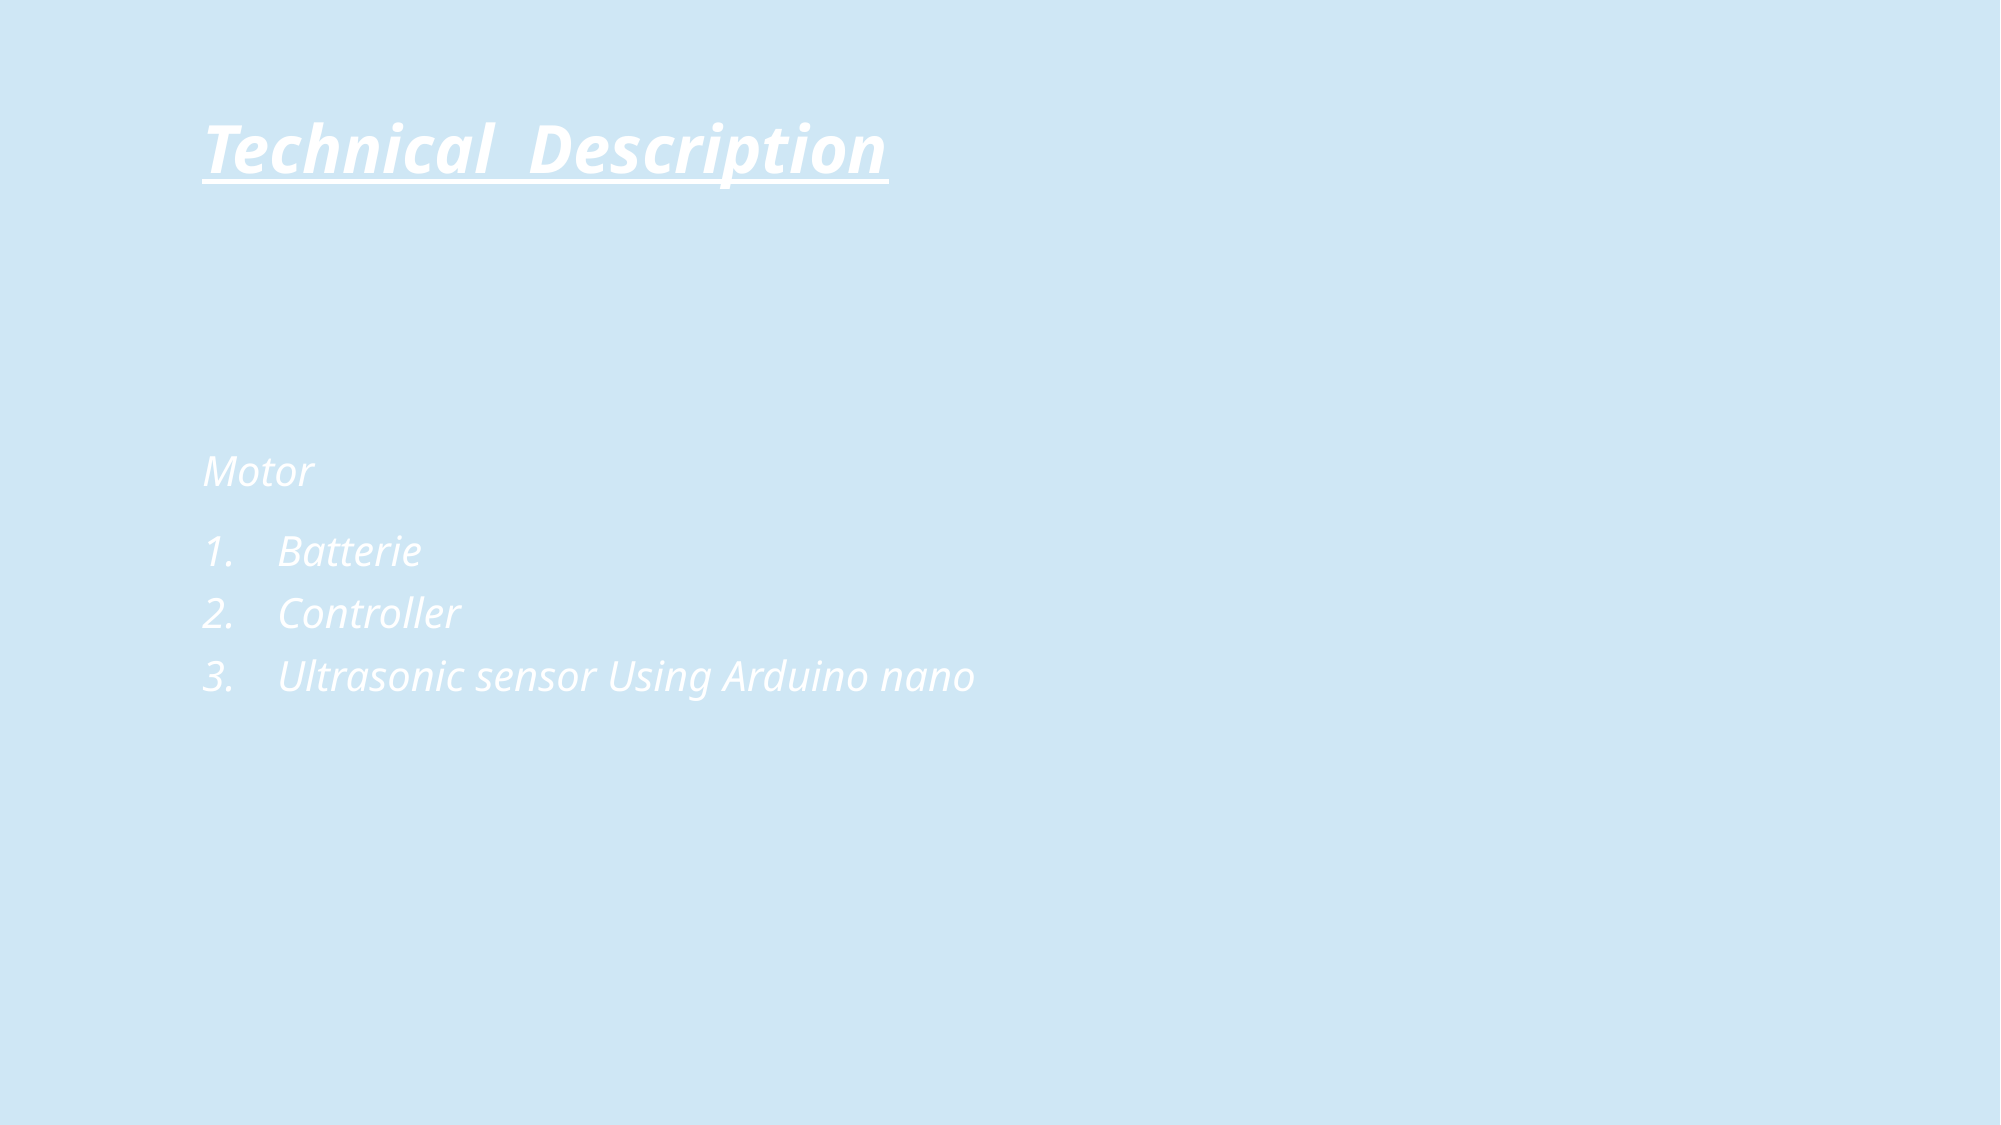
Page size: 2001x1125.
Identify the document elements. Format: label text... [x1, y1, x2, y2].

list Motor Batterie Controller Ultrasonic sensor Using Arduino nano [187, 437, 1813, 950]
title Technical Description [187, 99, 1813, 413]
